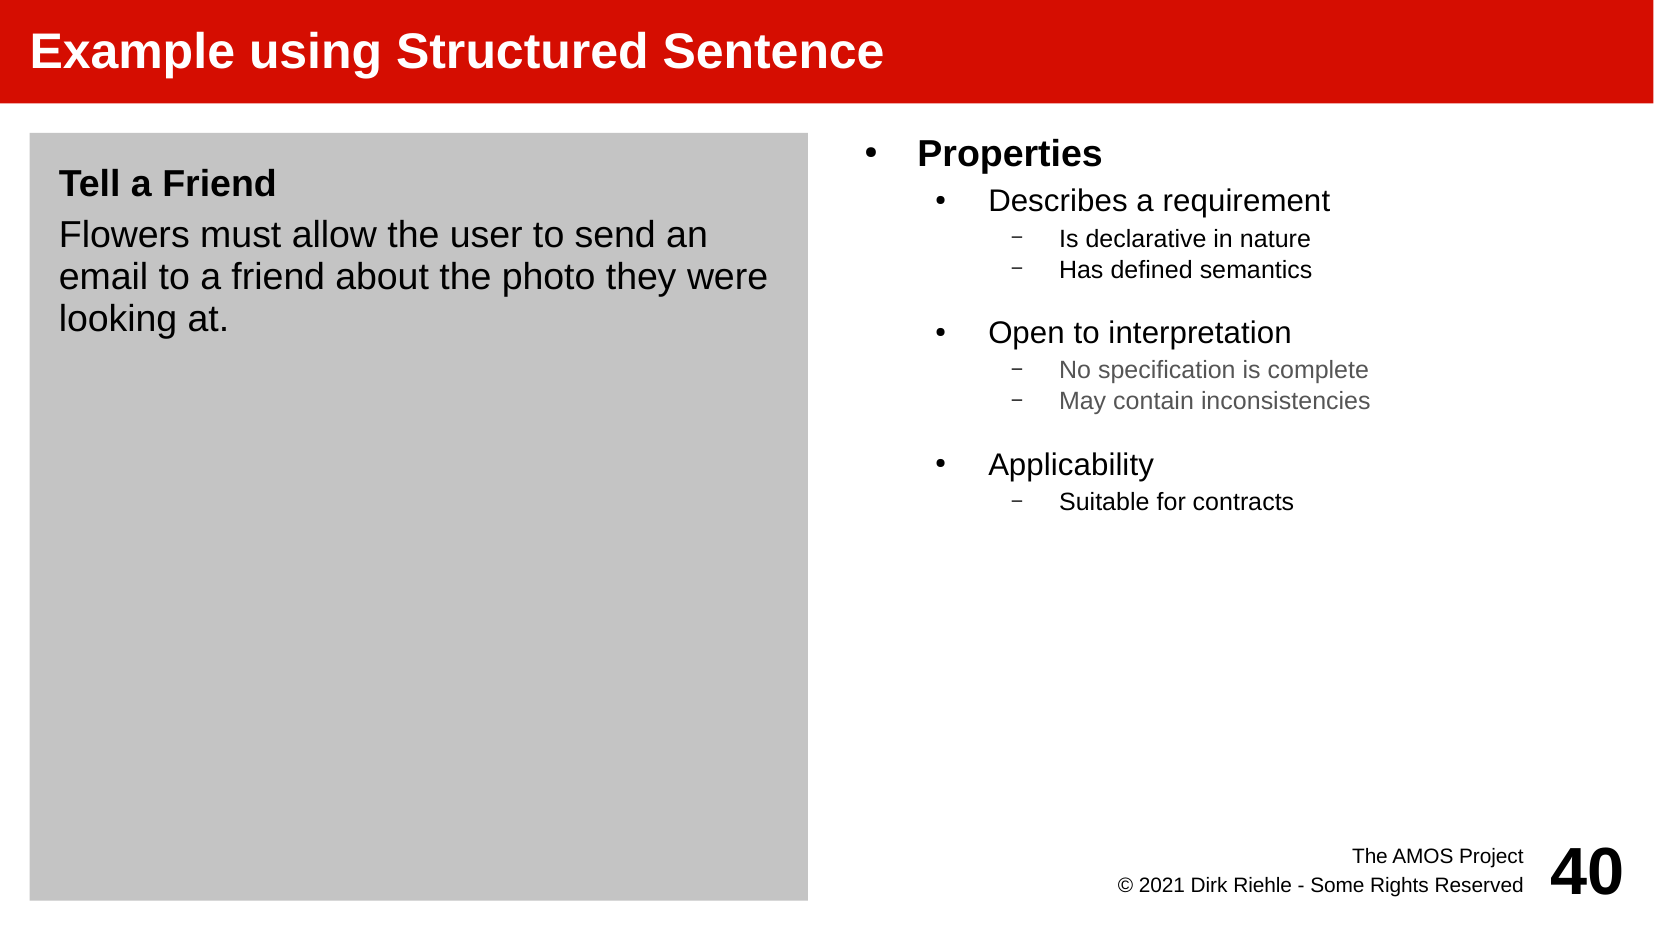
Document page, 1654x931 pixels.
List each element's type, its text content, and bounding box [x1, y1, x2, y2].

title Example using Structured Sentence [0, 0, 1654, 104]
list Properties Describes a requirement Is declarative in nature Has defined semantics Open to interpretation No specification is complete May contain inconsistencies Applicability Suitable for contracts [846, 132, 1625, 813]
list Tell a Friend Flowers must allow the user to send an email to a friend about the photo they were looking at. [29, 132, 808, 901]
